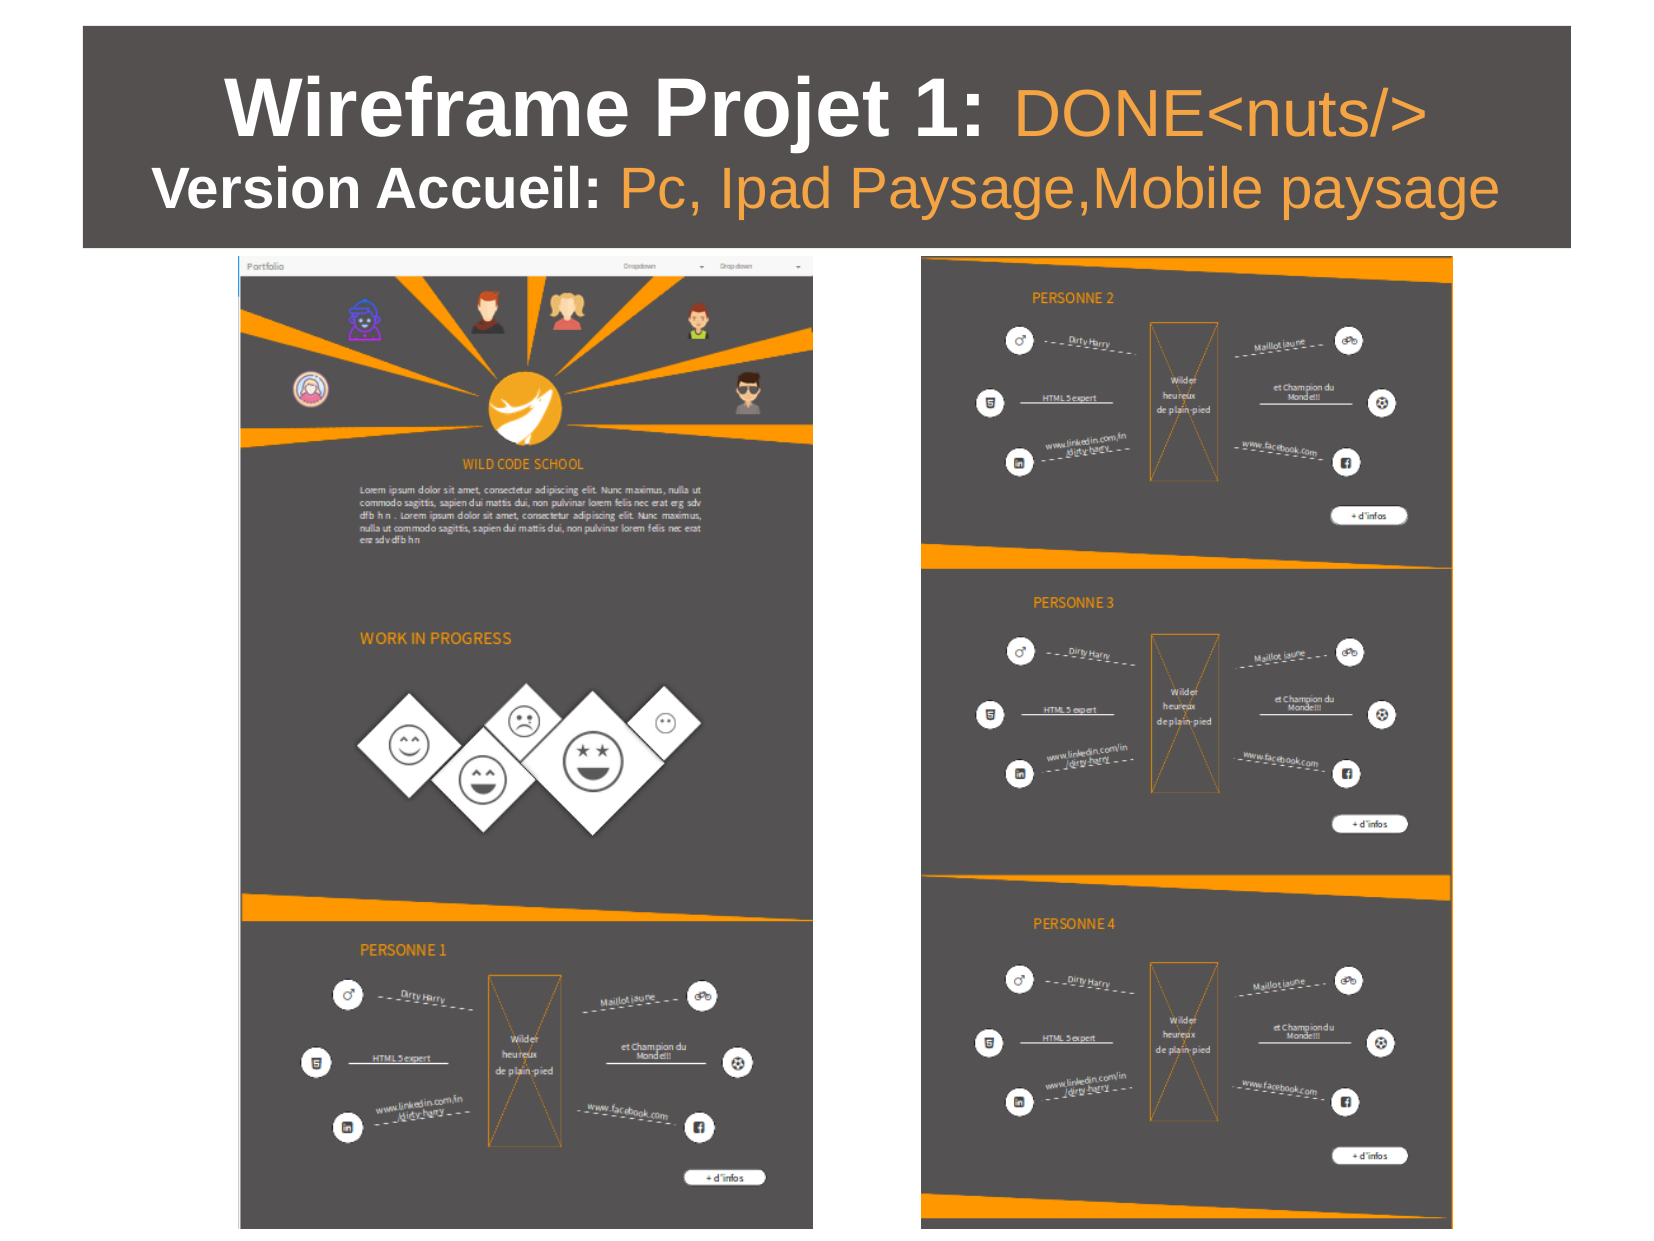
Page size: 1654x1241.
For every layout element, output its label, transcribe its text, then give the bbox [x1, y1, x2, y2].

title Wireframe Projet 1: DONE<nuts/> Version Accueil: Pc, Ipad Paysage,Mobile paysage [82, 25, 1571, 249]
picture [921, 256, 1453, 1229]
picture [238, 256, 813, 1229]
